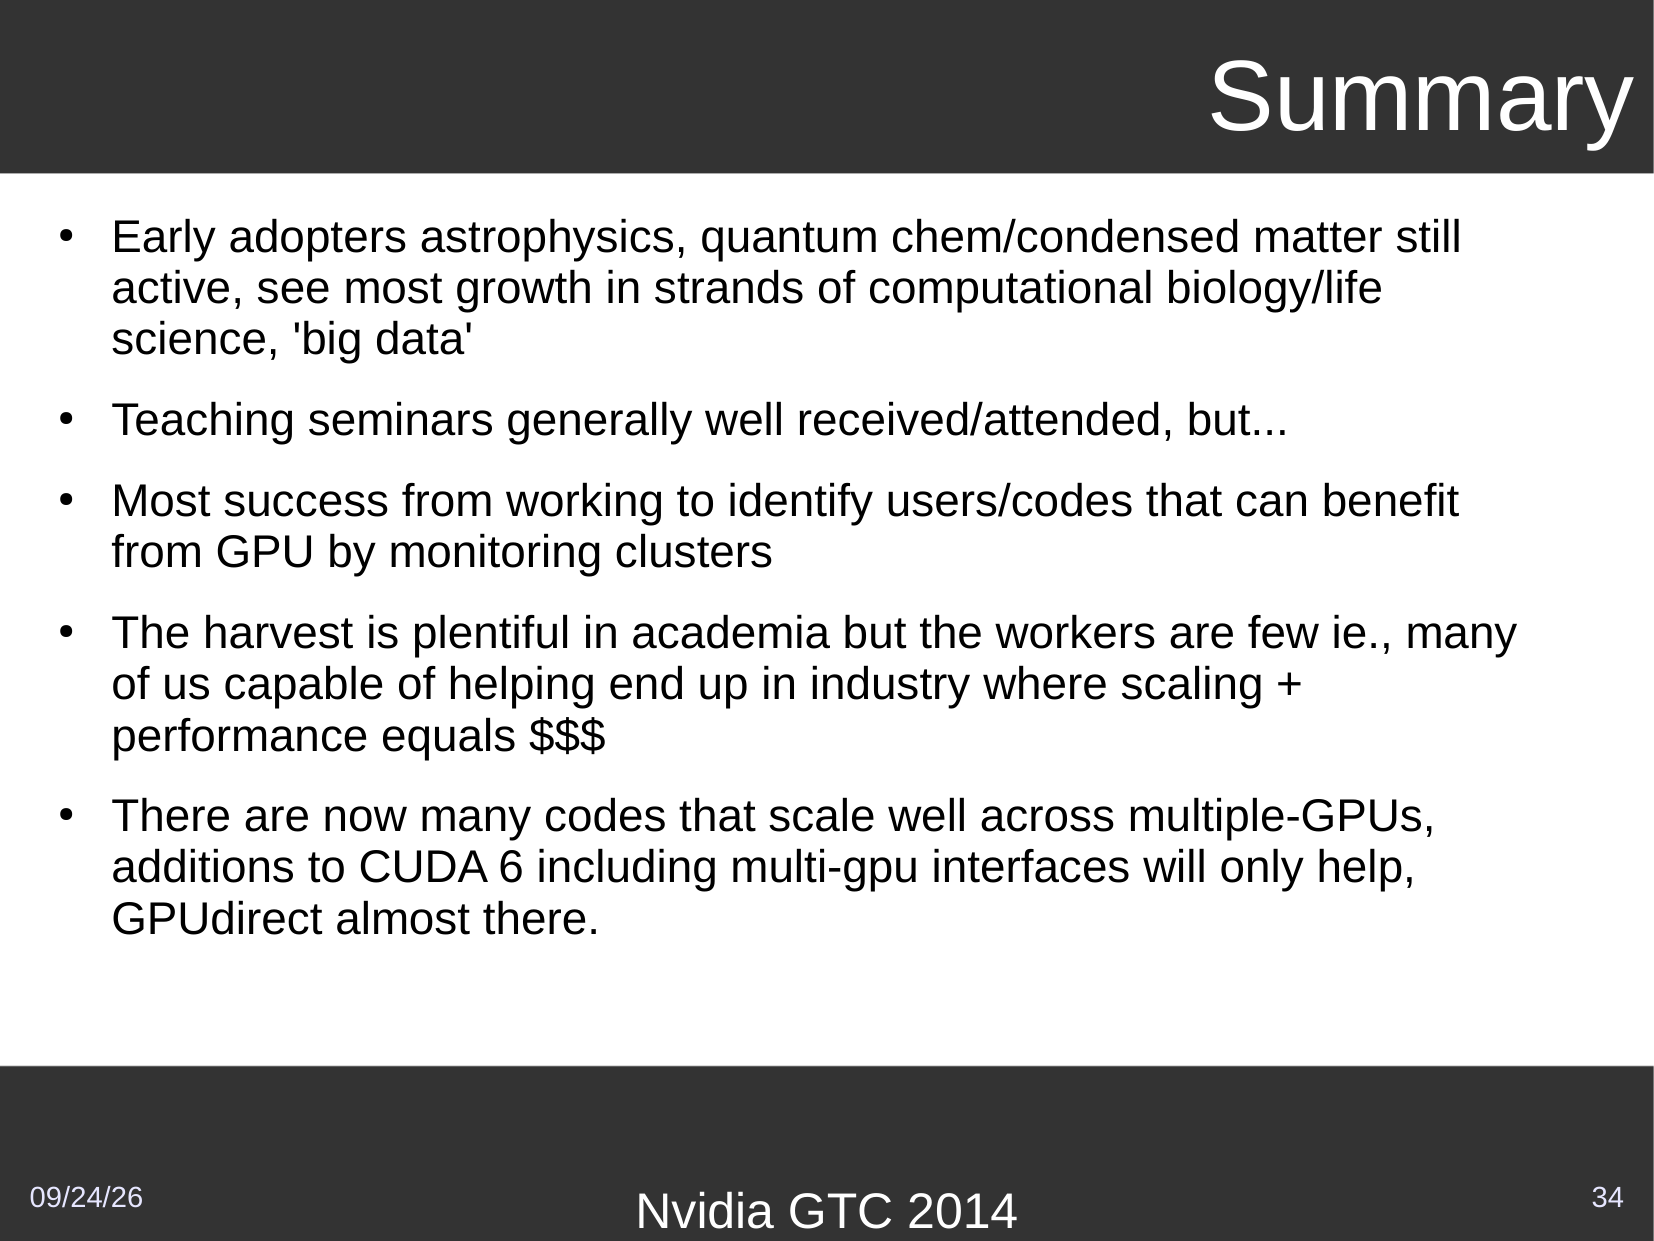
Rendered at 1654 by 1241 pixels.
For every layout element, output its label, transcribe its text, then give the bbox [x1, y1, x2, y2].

picture [0, 0, 1654, 1241]
title Summary [40, 11, 1636, 181]
text_box Nvidia GTC 2014 [29, 1182, 1625, 1239]
list Early adopters astrophysics, quantum chem/condensed matter still active, see most growth in strands of computational biology/life science, 'big data' Teaching seminars generally well received/attended, but... Most success from working to identify users/codes that can benefit from GPU by monitoring clusters The harvest is plentiful in academia but the workers are few ie., many of us capable of helping end up in industry where scaling + performance equals $$$ There are now many codes that scale well across multiple-GPUs, additions to CUDA 6 including multi-gpu interfaces will only help, GPUdirect almost there. [40, 210, 1561, 945]
